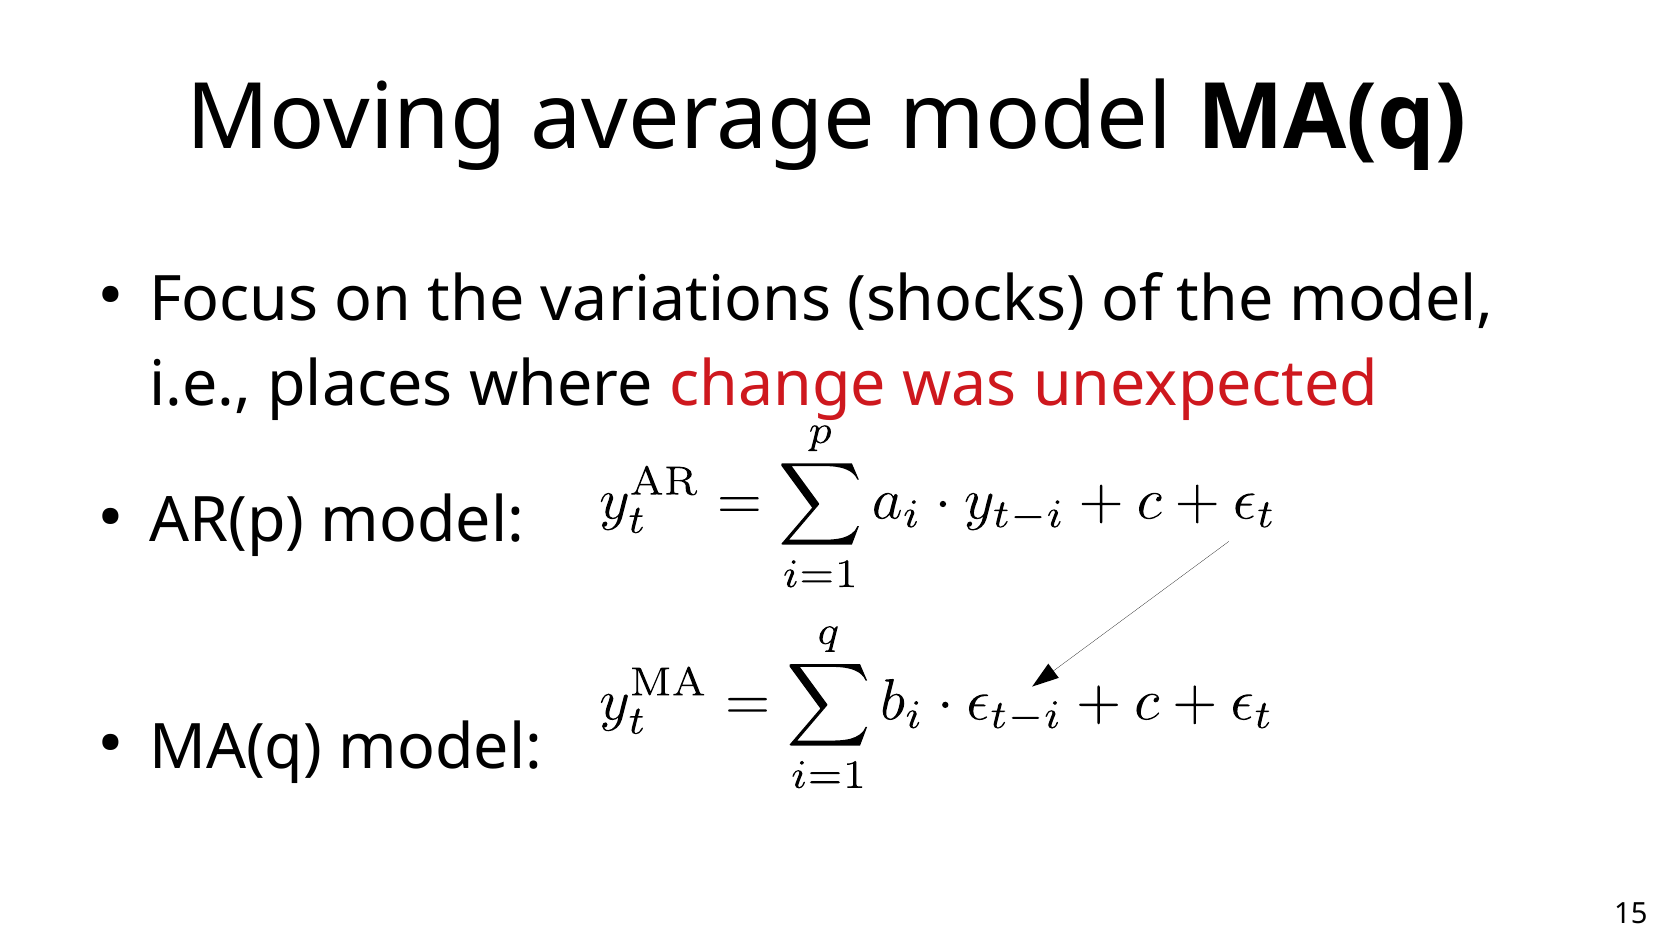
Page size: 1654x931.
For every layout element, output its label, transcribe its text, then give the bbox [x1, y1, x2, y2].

text_box [599, 425, 1275, 588]
text_box [599, 626, 1272, 789]
title Moving average model MA(q) [82, 1, 1571, 226]
list Focus on the variations (shocks) of the model, i.e., places where change was unexpected AR(p) model: MA(q) model: [82, 253, 1571, 793]
